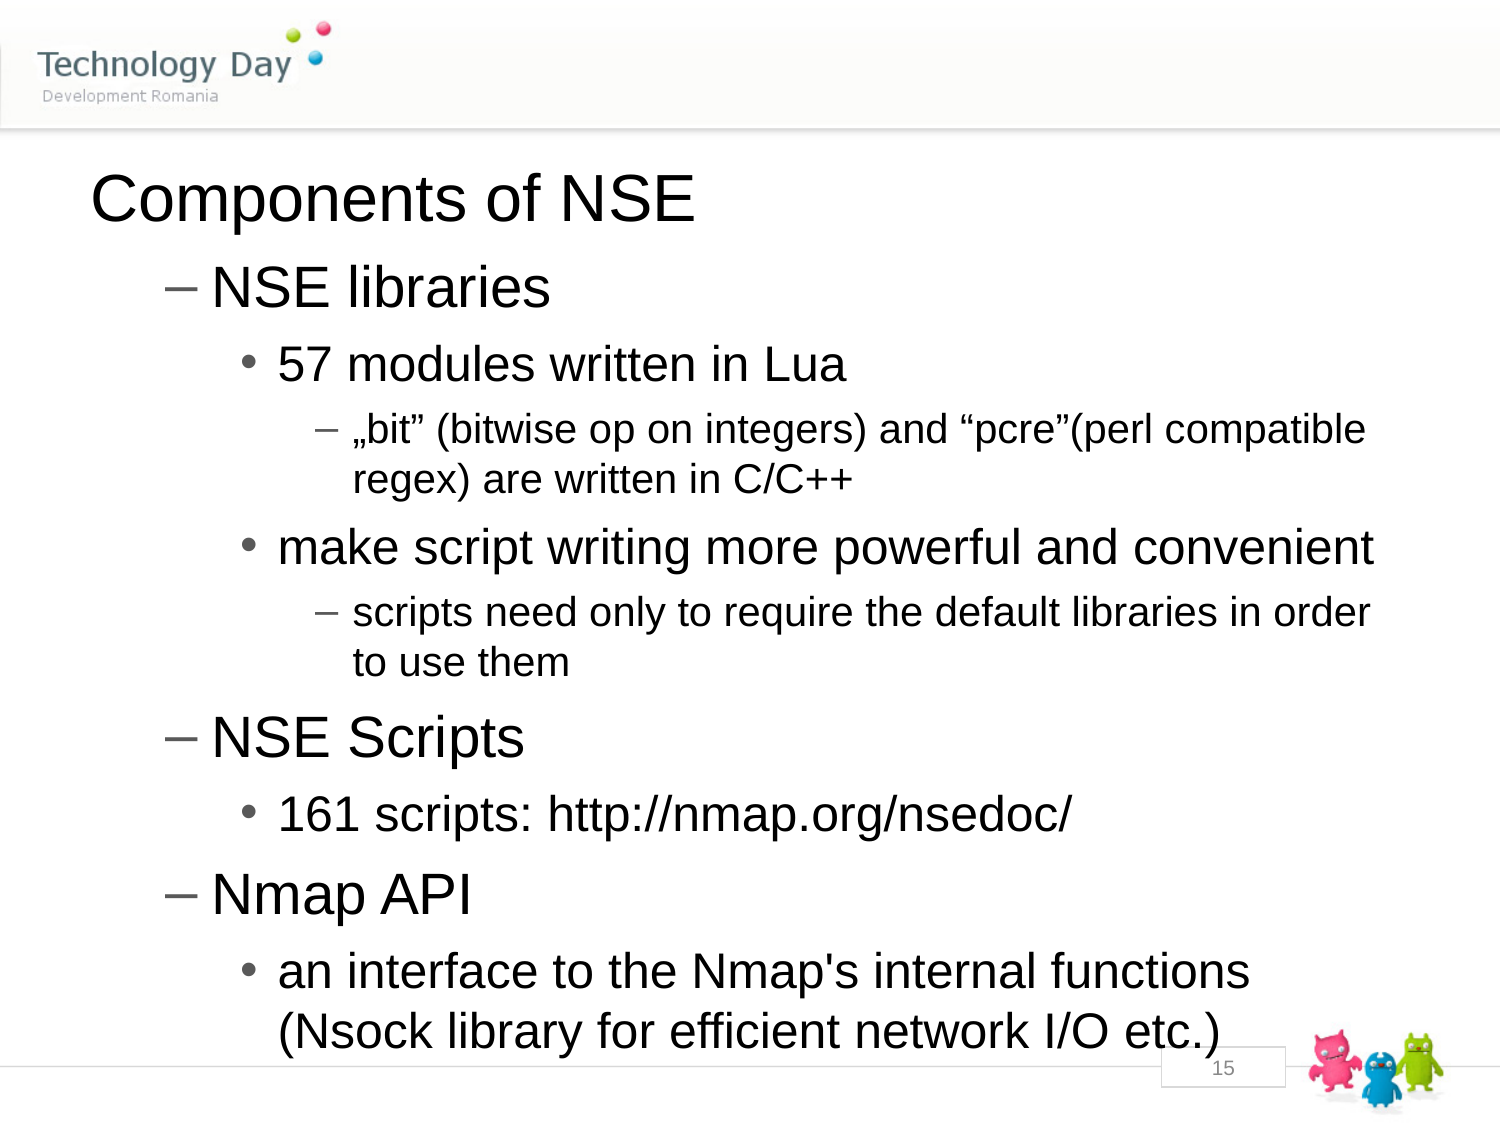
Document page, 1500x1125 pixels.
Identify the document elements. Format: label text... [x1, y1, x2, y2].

picture [0, 0, 1500, 141]
picture [0, 1012, 1500, 1125]
list Components of NSE NSE libraries 57 modules written in Lua „bit” (bitwise op on integers) and “pcre”(perl compatible regex) are written in C/C++ make script writing more powerful and convenient scripts need only to require the default libraries in order to use them NSE Scripts 161 scripts: http://nmap.org/nsedoc/ Nmap API an interface to the Nmap's internal functions (Nsock library for efficient network I/O etc.) [75, 147, 1426, 1067]
